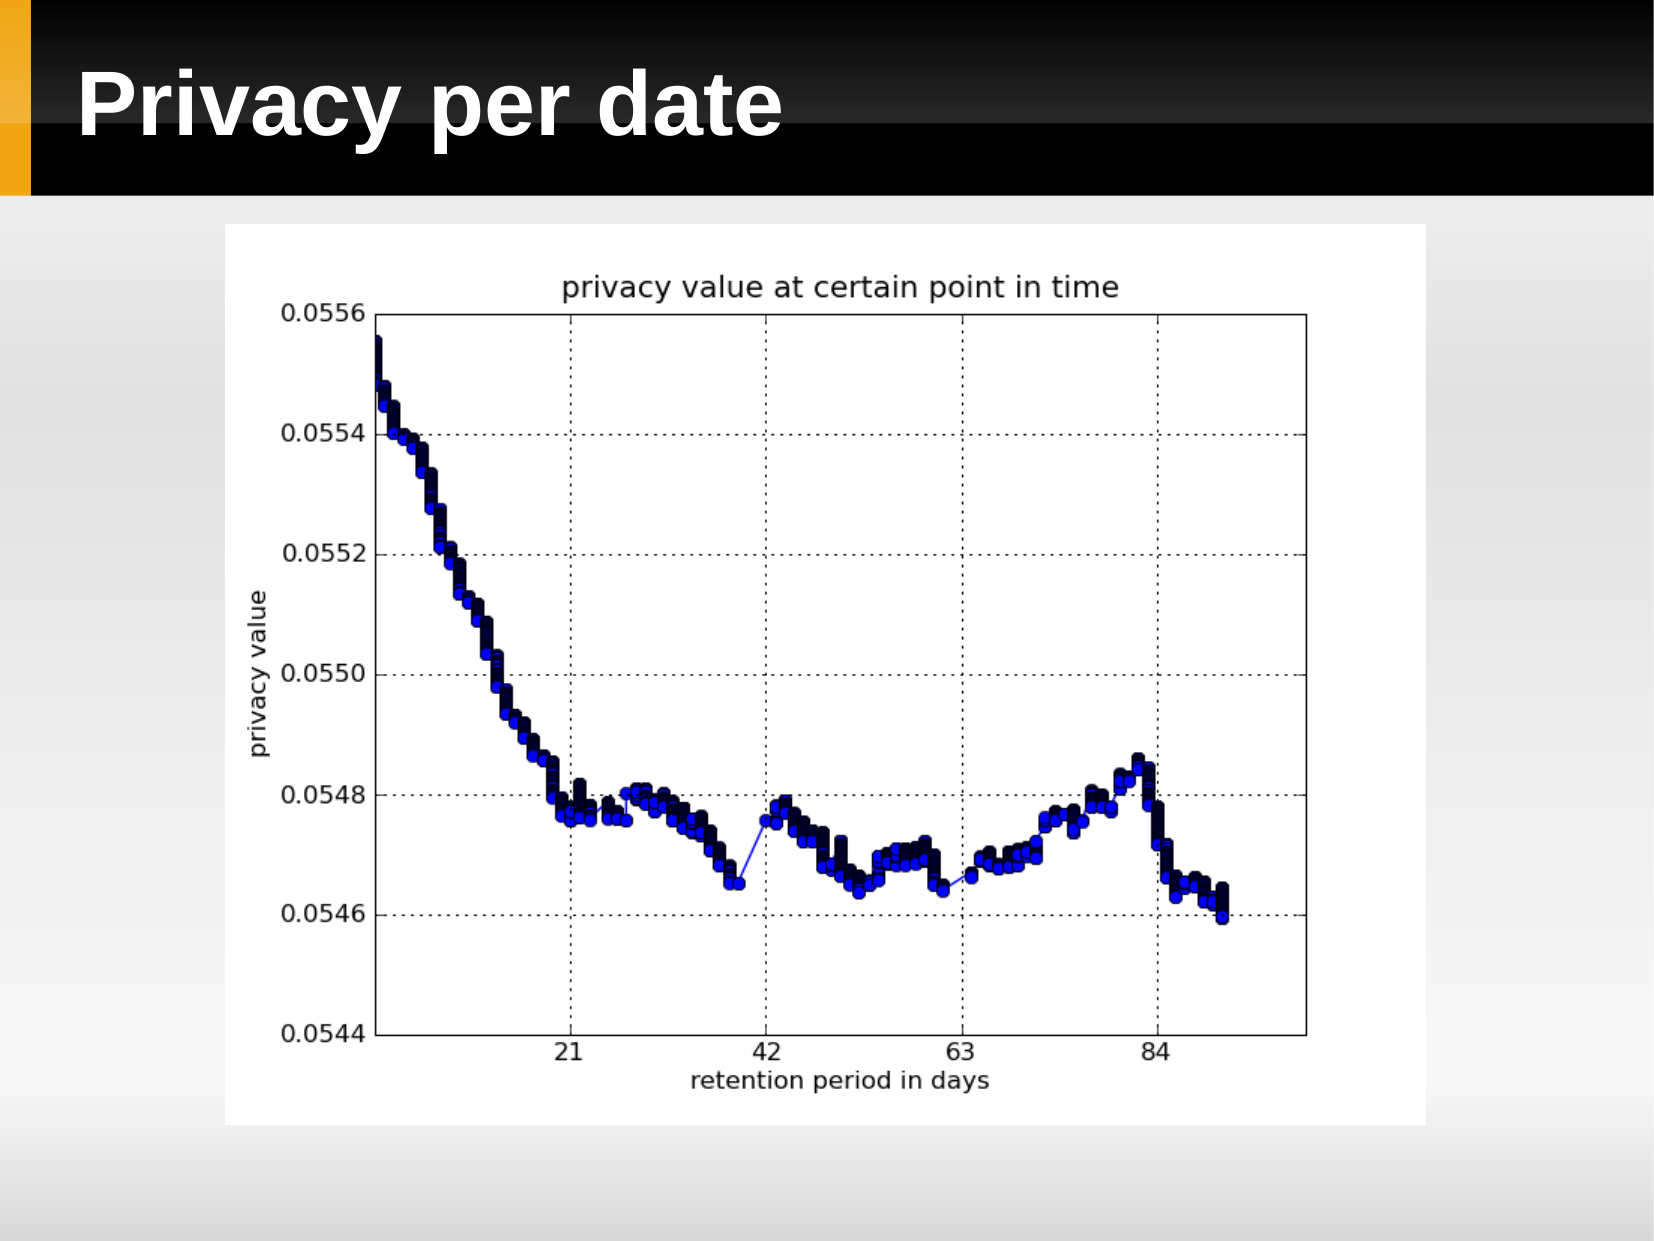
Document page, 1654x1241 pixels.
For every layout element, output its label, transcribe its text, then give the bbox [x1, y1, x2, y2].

picture [0, 0, 1654, 1241]
title Privacy per date [76, 7, 1565, 200]
